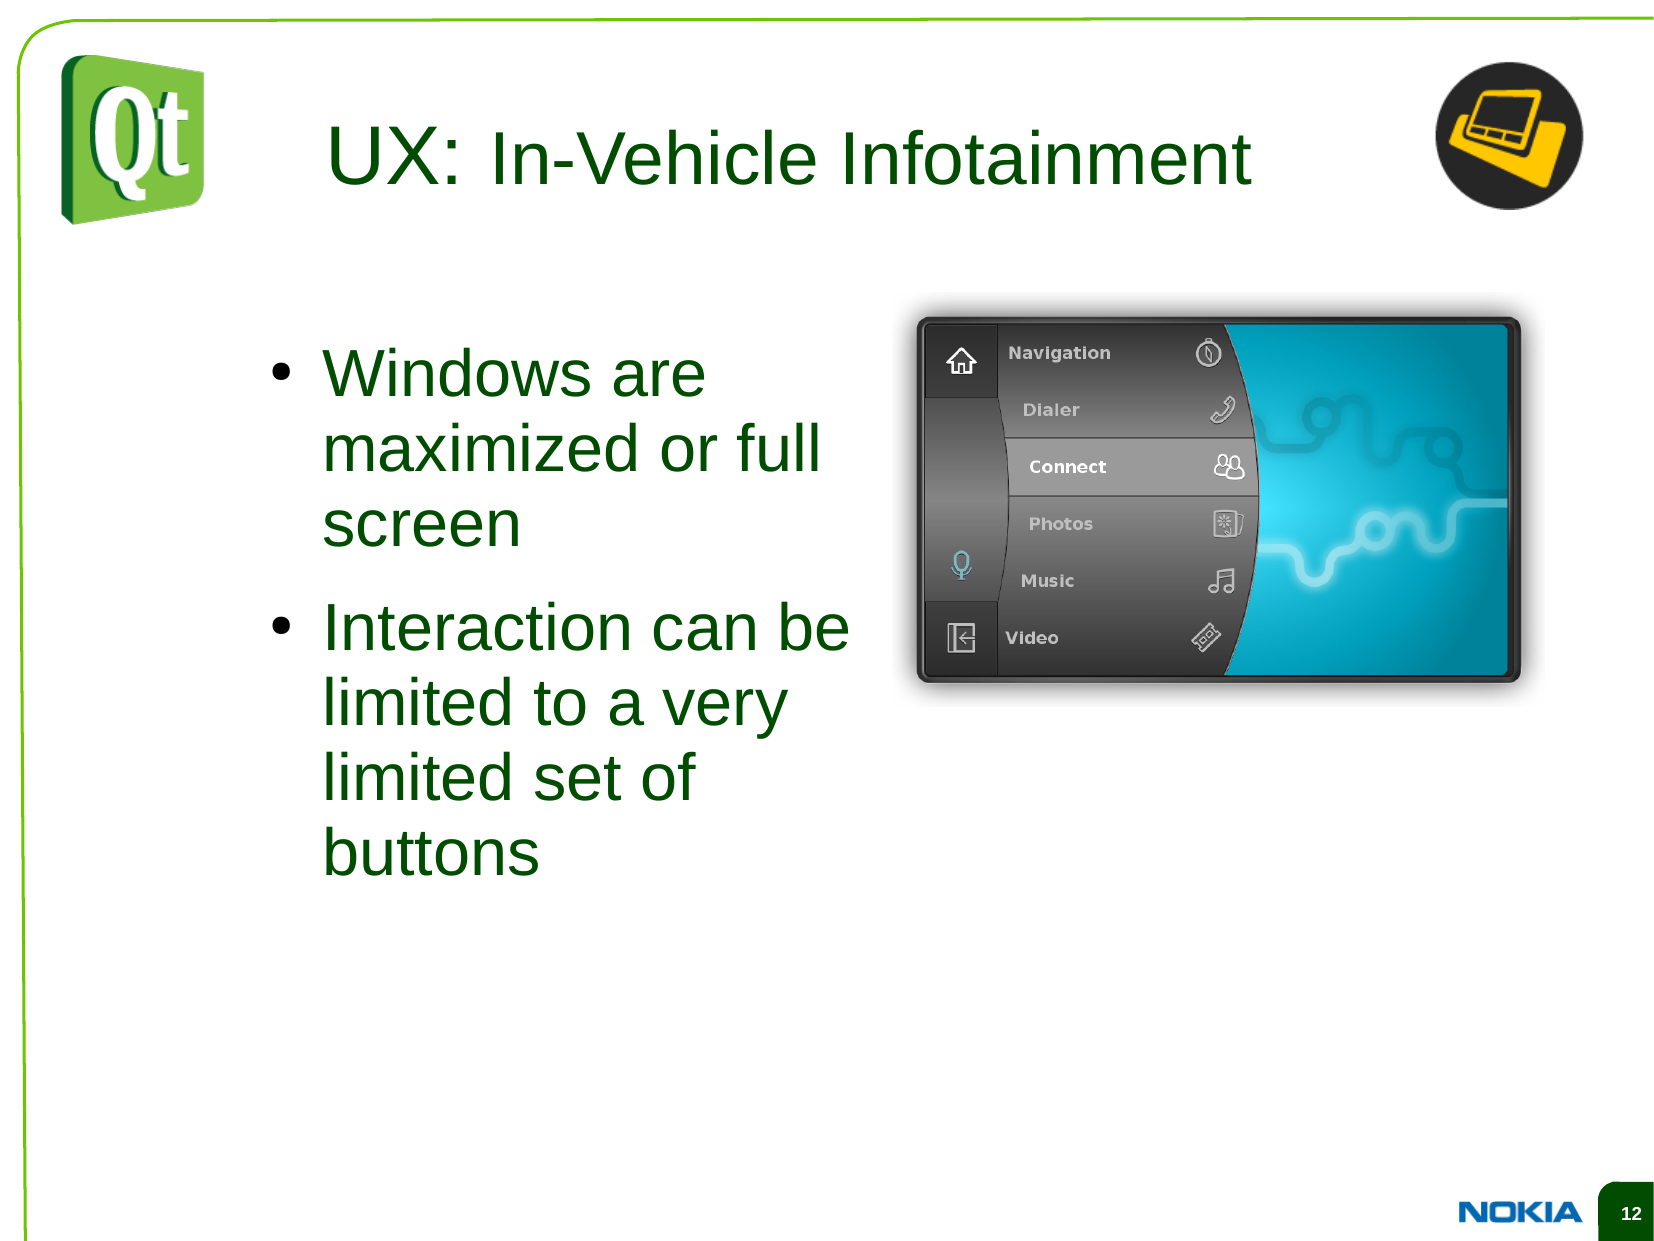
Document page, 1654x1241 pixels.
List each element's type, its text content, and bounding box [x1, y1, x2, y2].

title UX: In-Vehicle Infotainment [251, 56, 1327, 250]
list Windows are maximized or full screen Interaction can be limited to a very limited set of buttons [251, 336, 1571, 1141]
picture [61, 55, 204, 225]
picture [1459, 1201, 1583, 1223]
picture [1433, 58, 1585, 211]
picture [892, 292, 1545, 707]
